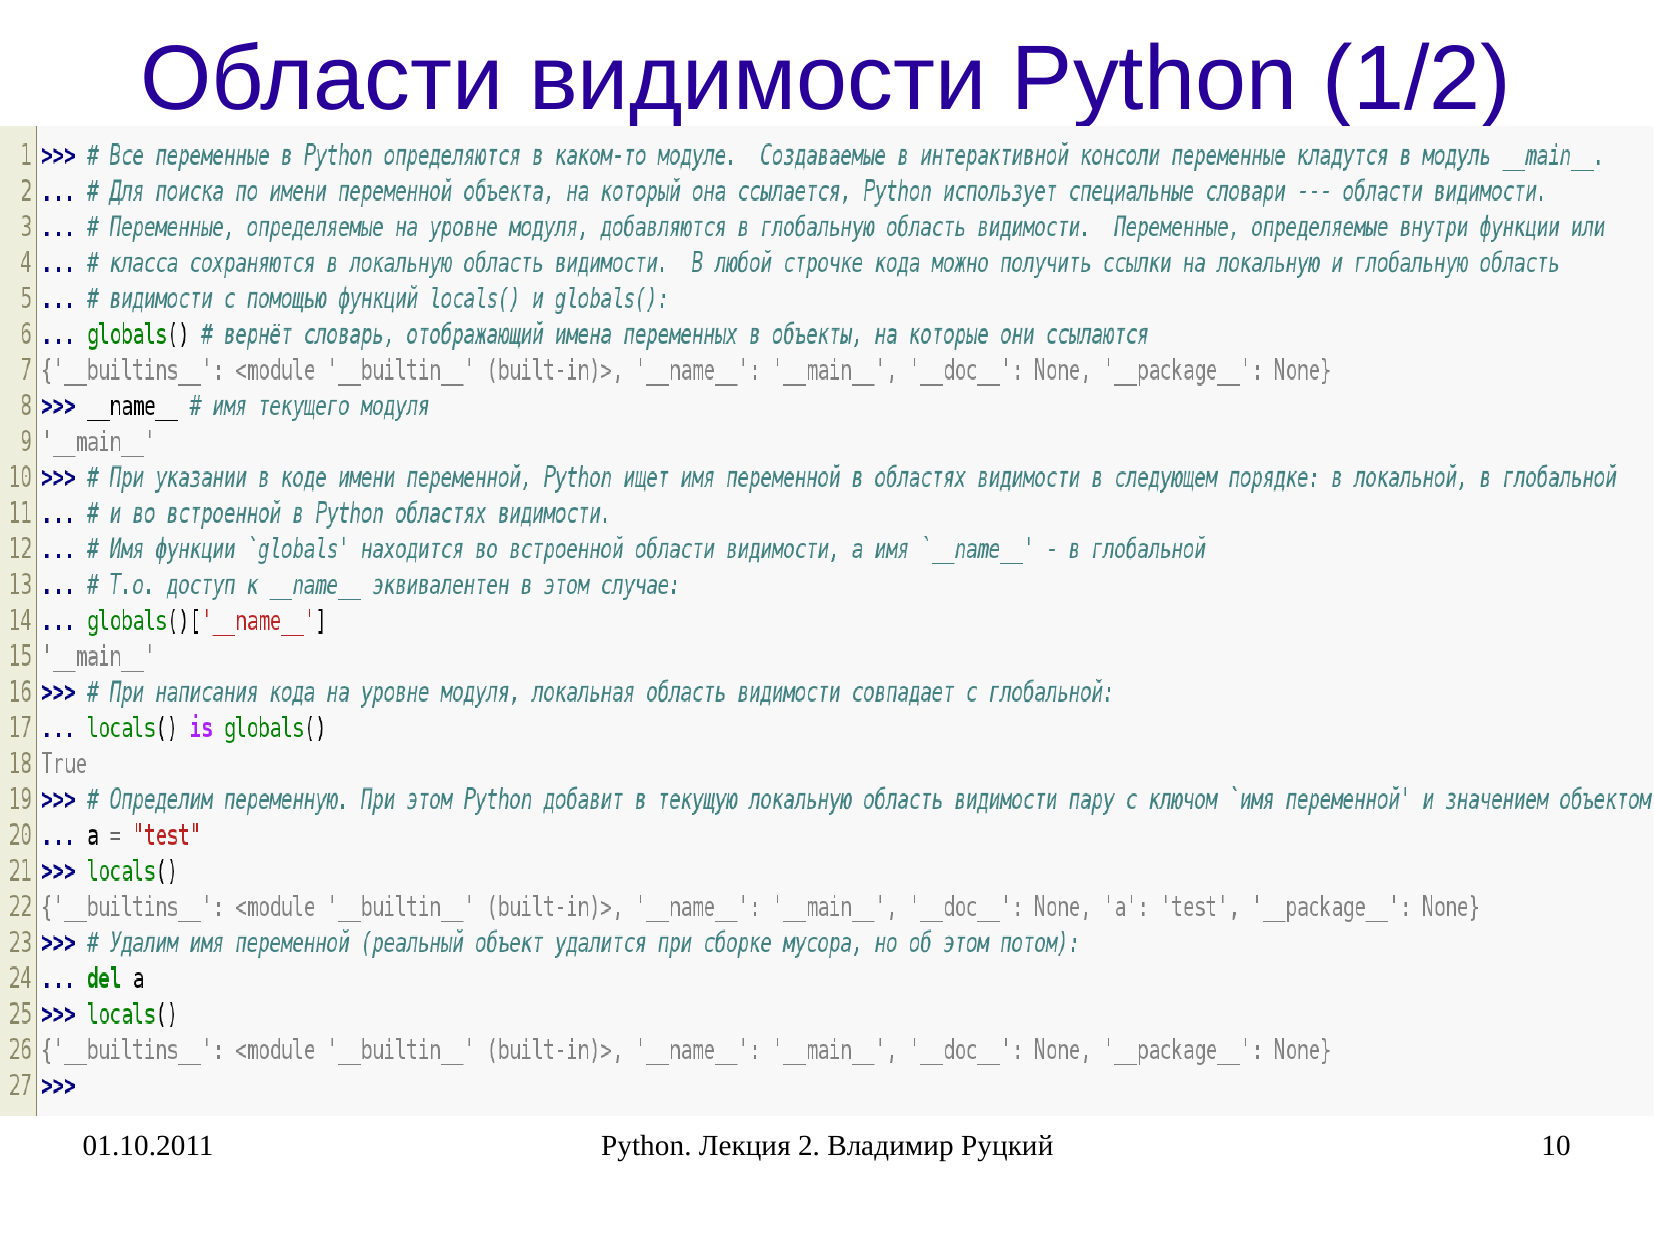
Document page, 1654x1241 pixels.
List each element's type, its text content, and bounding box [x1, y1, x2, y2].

title Области видимости Python (1/2) [82, 8, 1571, 126]
picture [0, 126, 1654, 1116]
